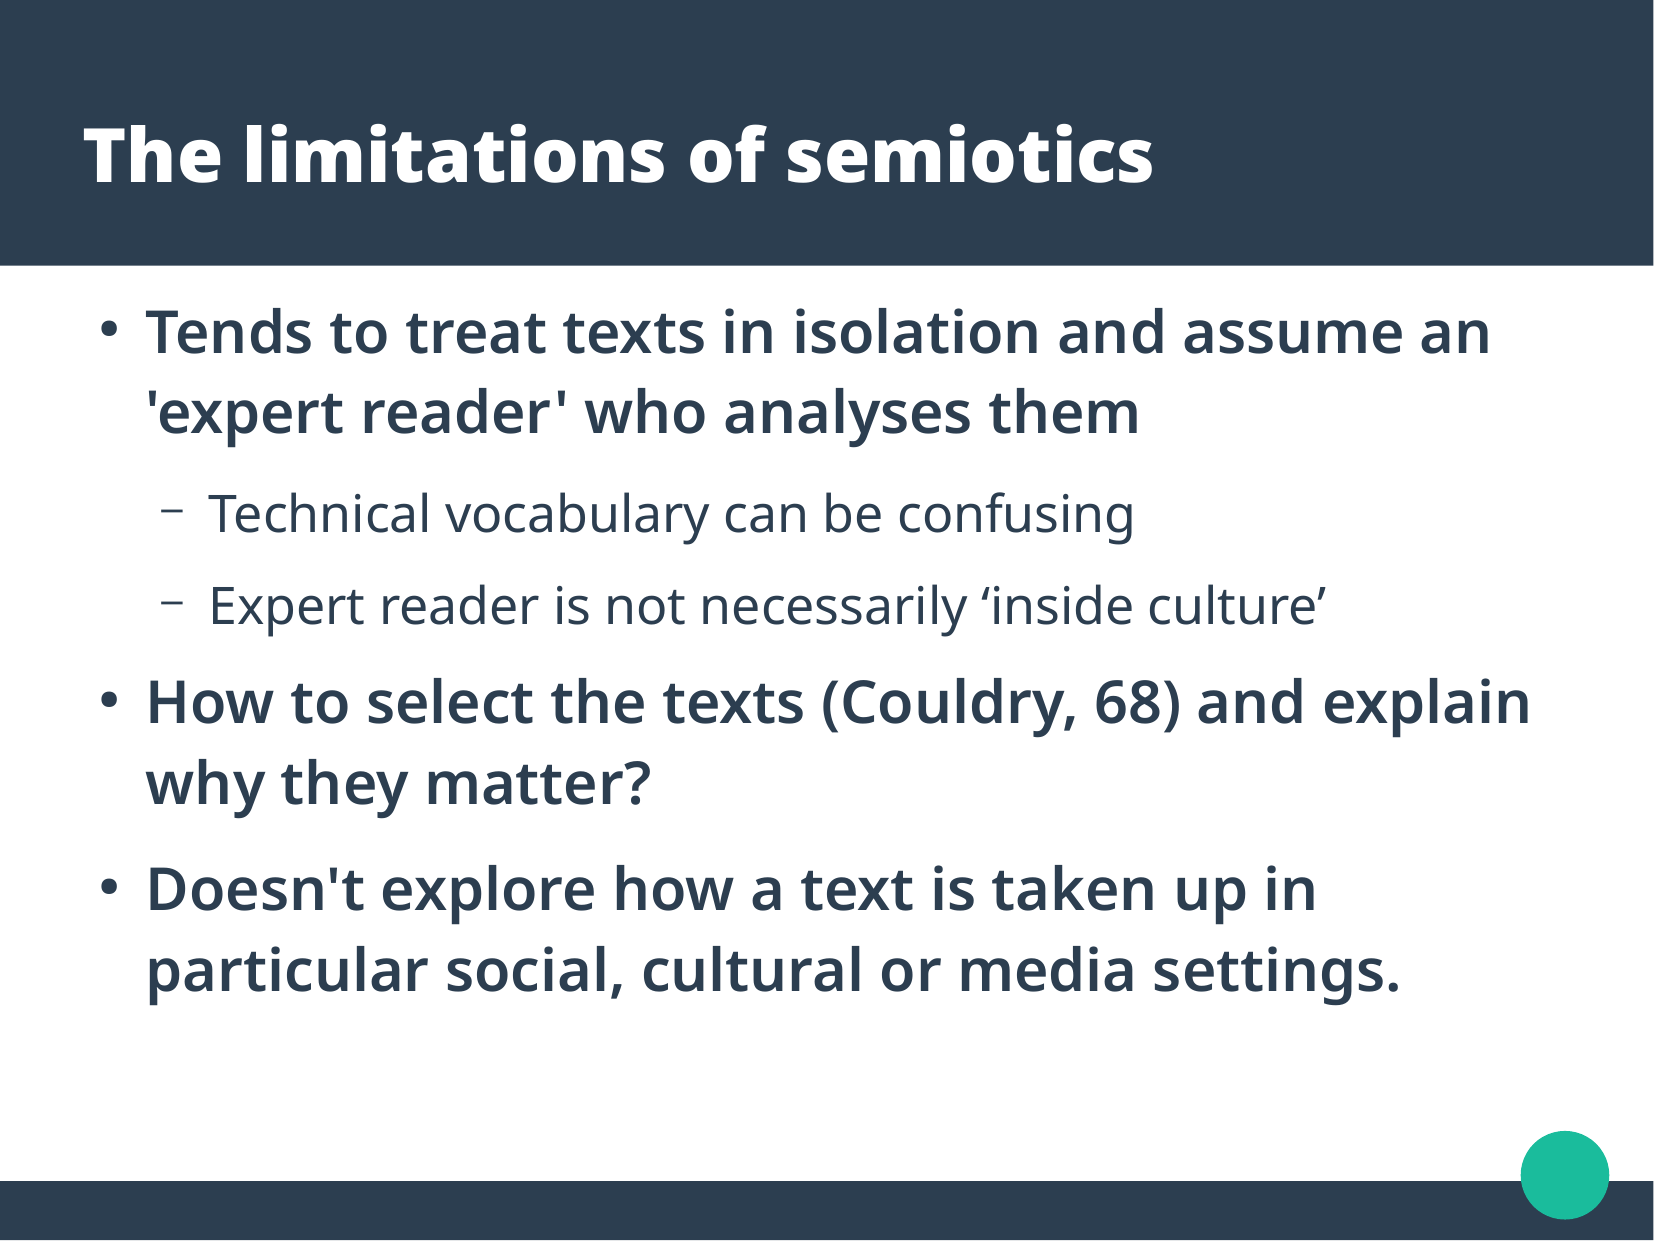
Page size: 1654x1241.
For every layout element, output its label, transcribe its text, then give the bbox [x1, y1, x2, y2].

title The limitations of semiotics [82, 49, 1571, 257]
list Tends to treat texts in isolation and assume an 'expert reader' who analyses them Technical vocabulary can be confusing Expert reader is not necessarily ‘inside culture’ How to select the texts (Couldry, 68) and explain why they matter? Doesn't explore how a text is taken up in particular social, cultural or media settings. [82, 290, 1571, 1010]
